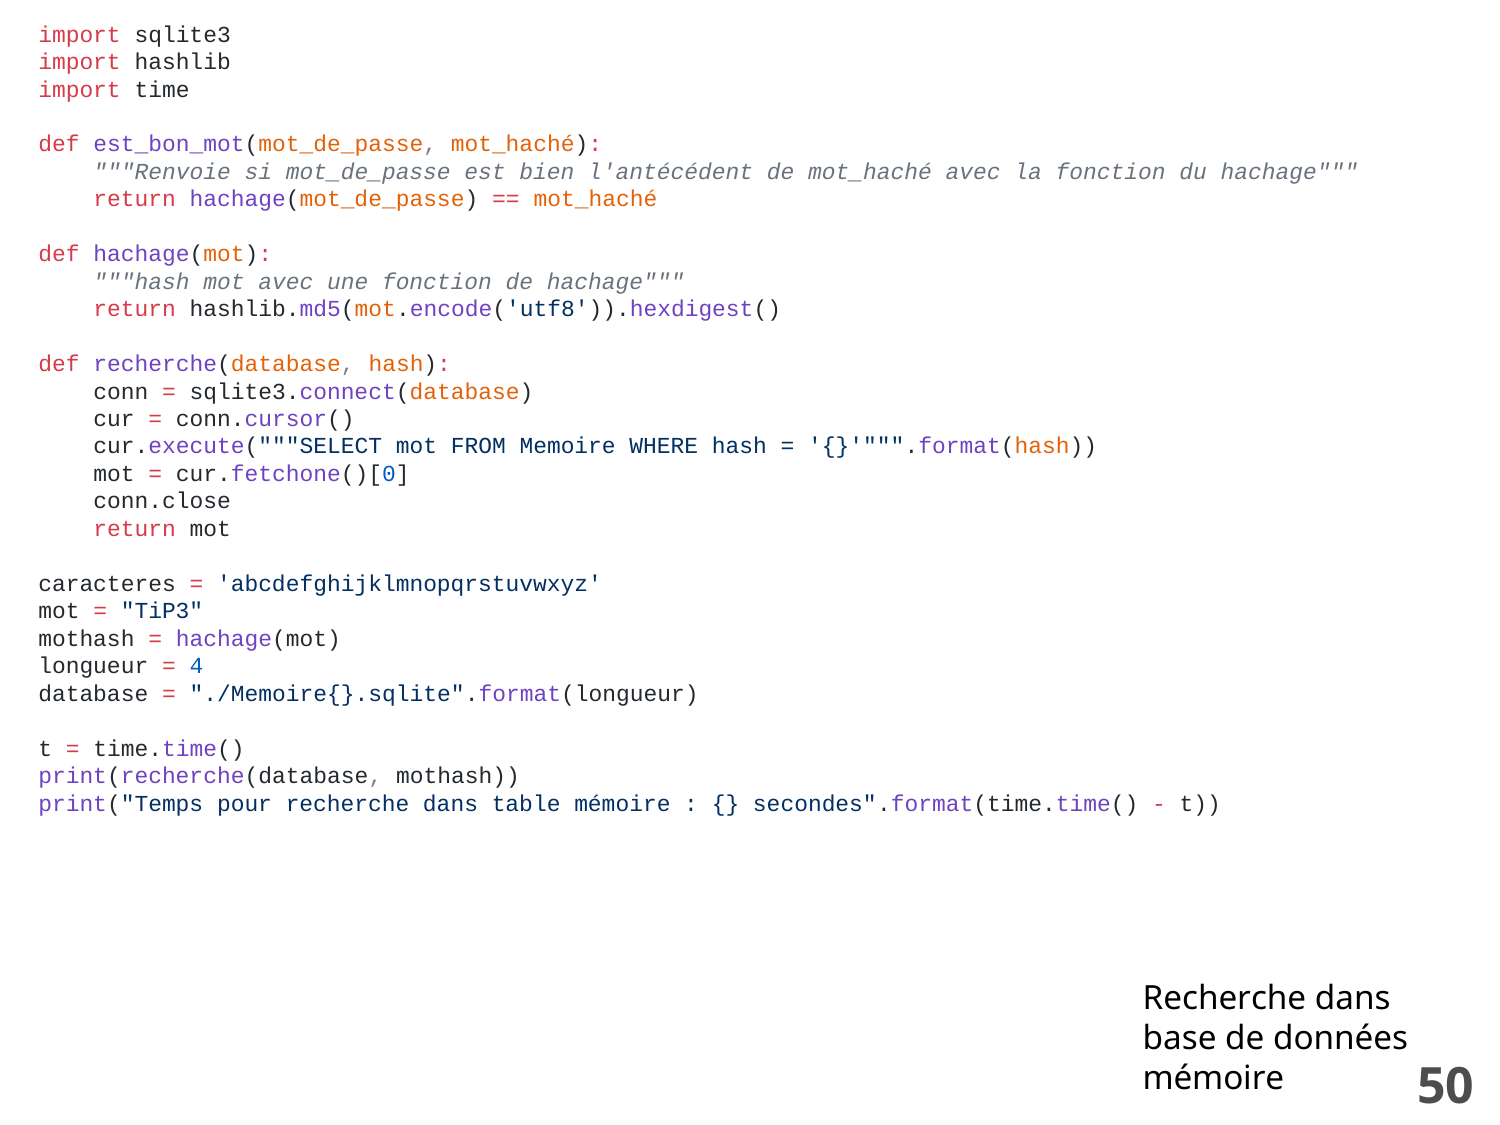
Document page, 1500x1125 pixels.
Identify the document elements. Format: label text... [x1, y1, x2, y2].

text_box import sqlite3 import hashlib import time def est_bon_mot(mot_de_passe, mot_haché): """Renvoie si mot_de_passe est bien l'antécédent de mot_haché avec la fonction du hachage""" return hachage(mot_de_passe) == mot_haché def hachage(mot): """hash mot avec une fonction de hachage""" return hashlib.md5(mot.encode('utf8')).hexdigest() def recherche(database, hash): conn = sqlite3.connect(database) cur = conn.cursor() cur.execute("""SELECT mot FROM Memoire WHERE hash = '{}'""".format(hash)) mot = cur.fetchone()[0] conn.close return mot caracteres = 'abcdefghijklmnopqrstuvwxyz' mot = "TiP3" mothash = hachage(mot) longueur = 4 database = "./Memoire{}.sqlite".format(longueur) t = time.time() print(recherche(database, mothash)) print("Temps pour recherche dans table mémoire : {} secondes".format(time.time() - t)) [23, 11, 1477, 1111]
text_box <numéro> [1417, 1054, 1500, 1109]
text_box Recherche dans base de données mémoire [1127, 968, 1447, 1104]
